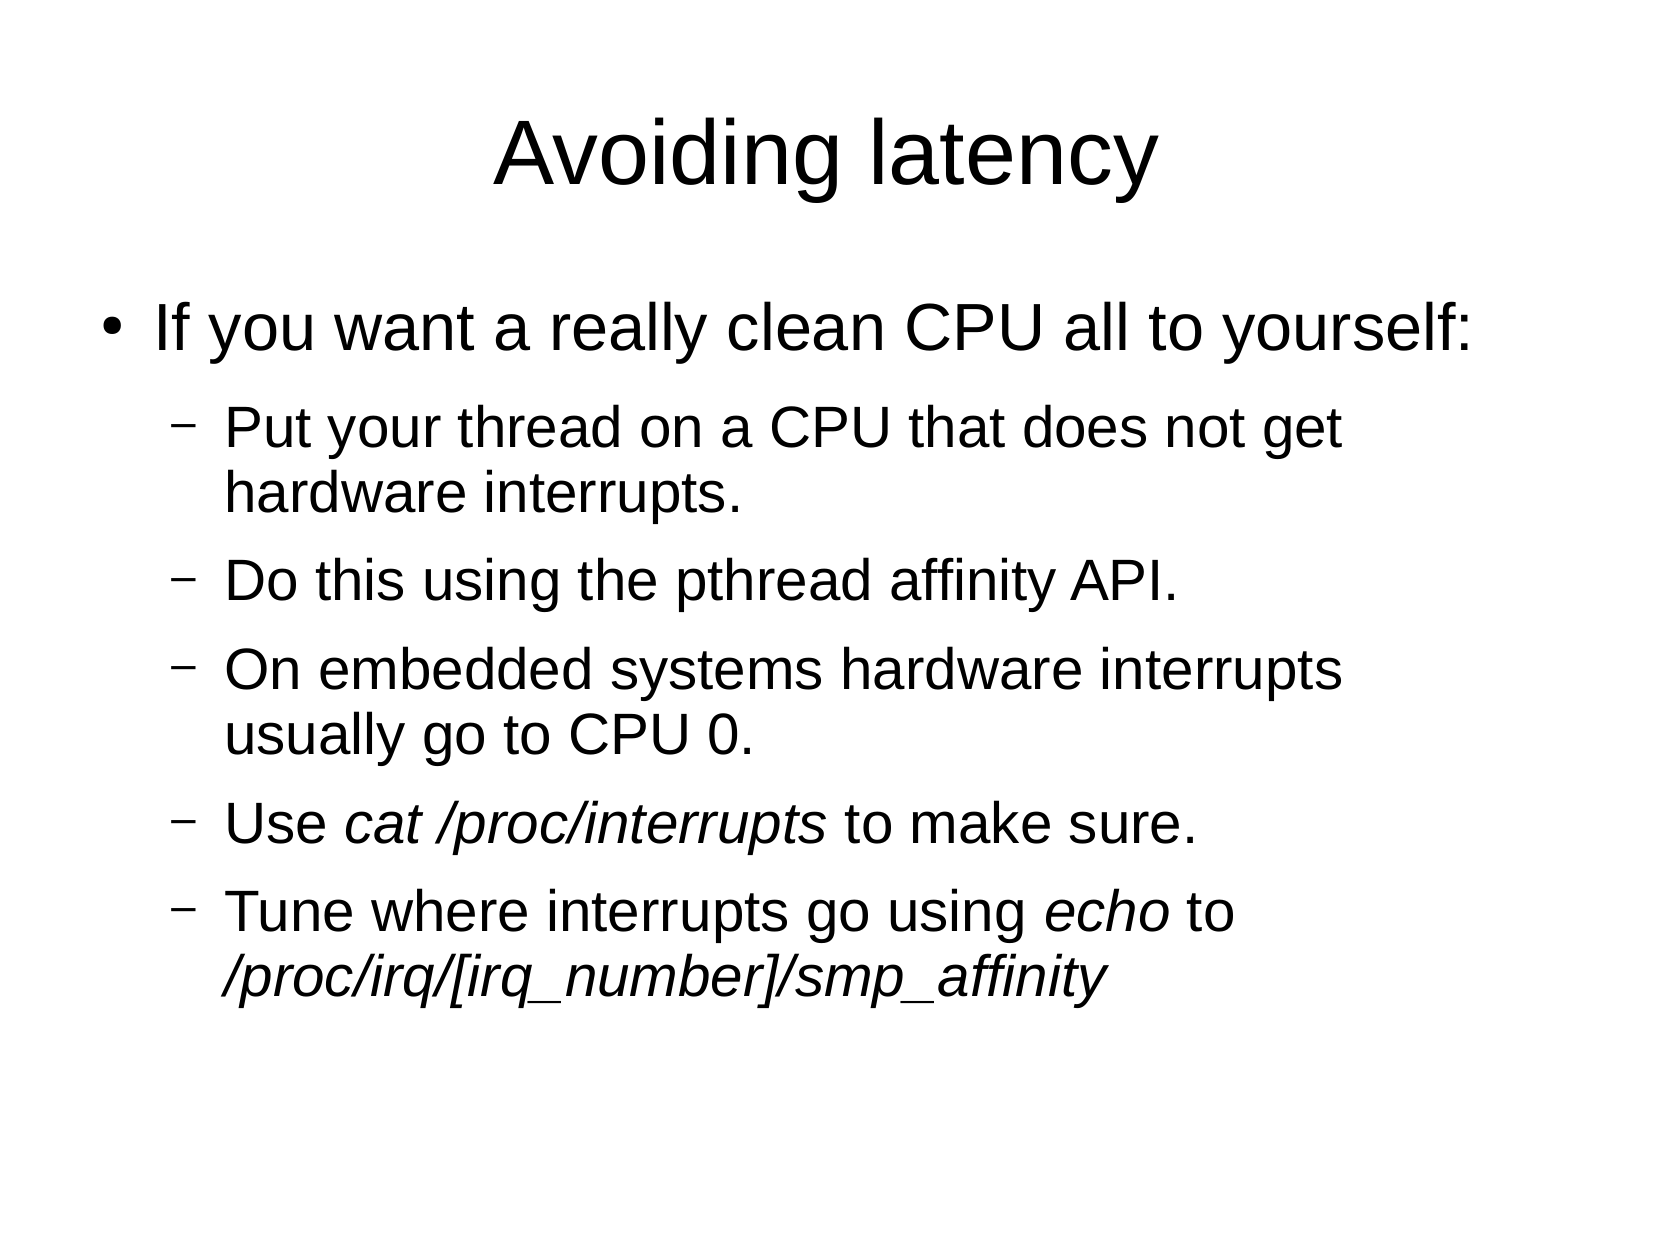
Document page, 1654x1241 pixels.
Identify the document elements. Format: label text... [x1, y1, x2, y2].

title Avoiding latency [82, 49, 1571, 257]
list If you want a really clean CPU all to yourself: Put your thread on a CPU that does not get hardware interrupts. Do this using the pthread affinity API. On embedded systems hardware interrupts usually go to CPU 0. Use cat /proc/interrupts to make sure. Tune where interrupts go using echo to /proc/irq/[irq_number]/smp_affinity [82, 290, 1538, 1010]
